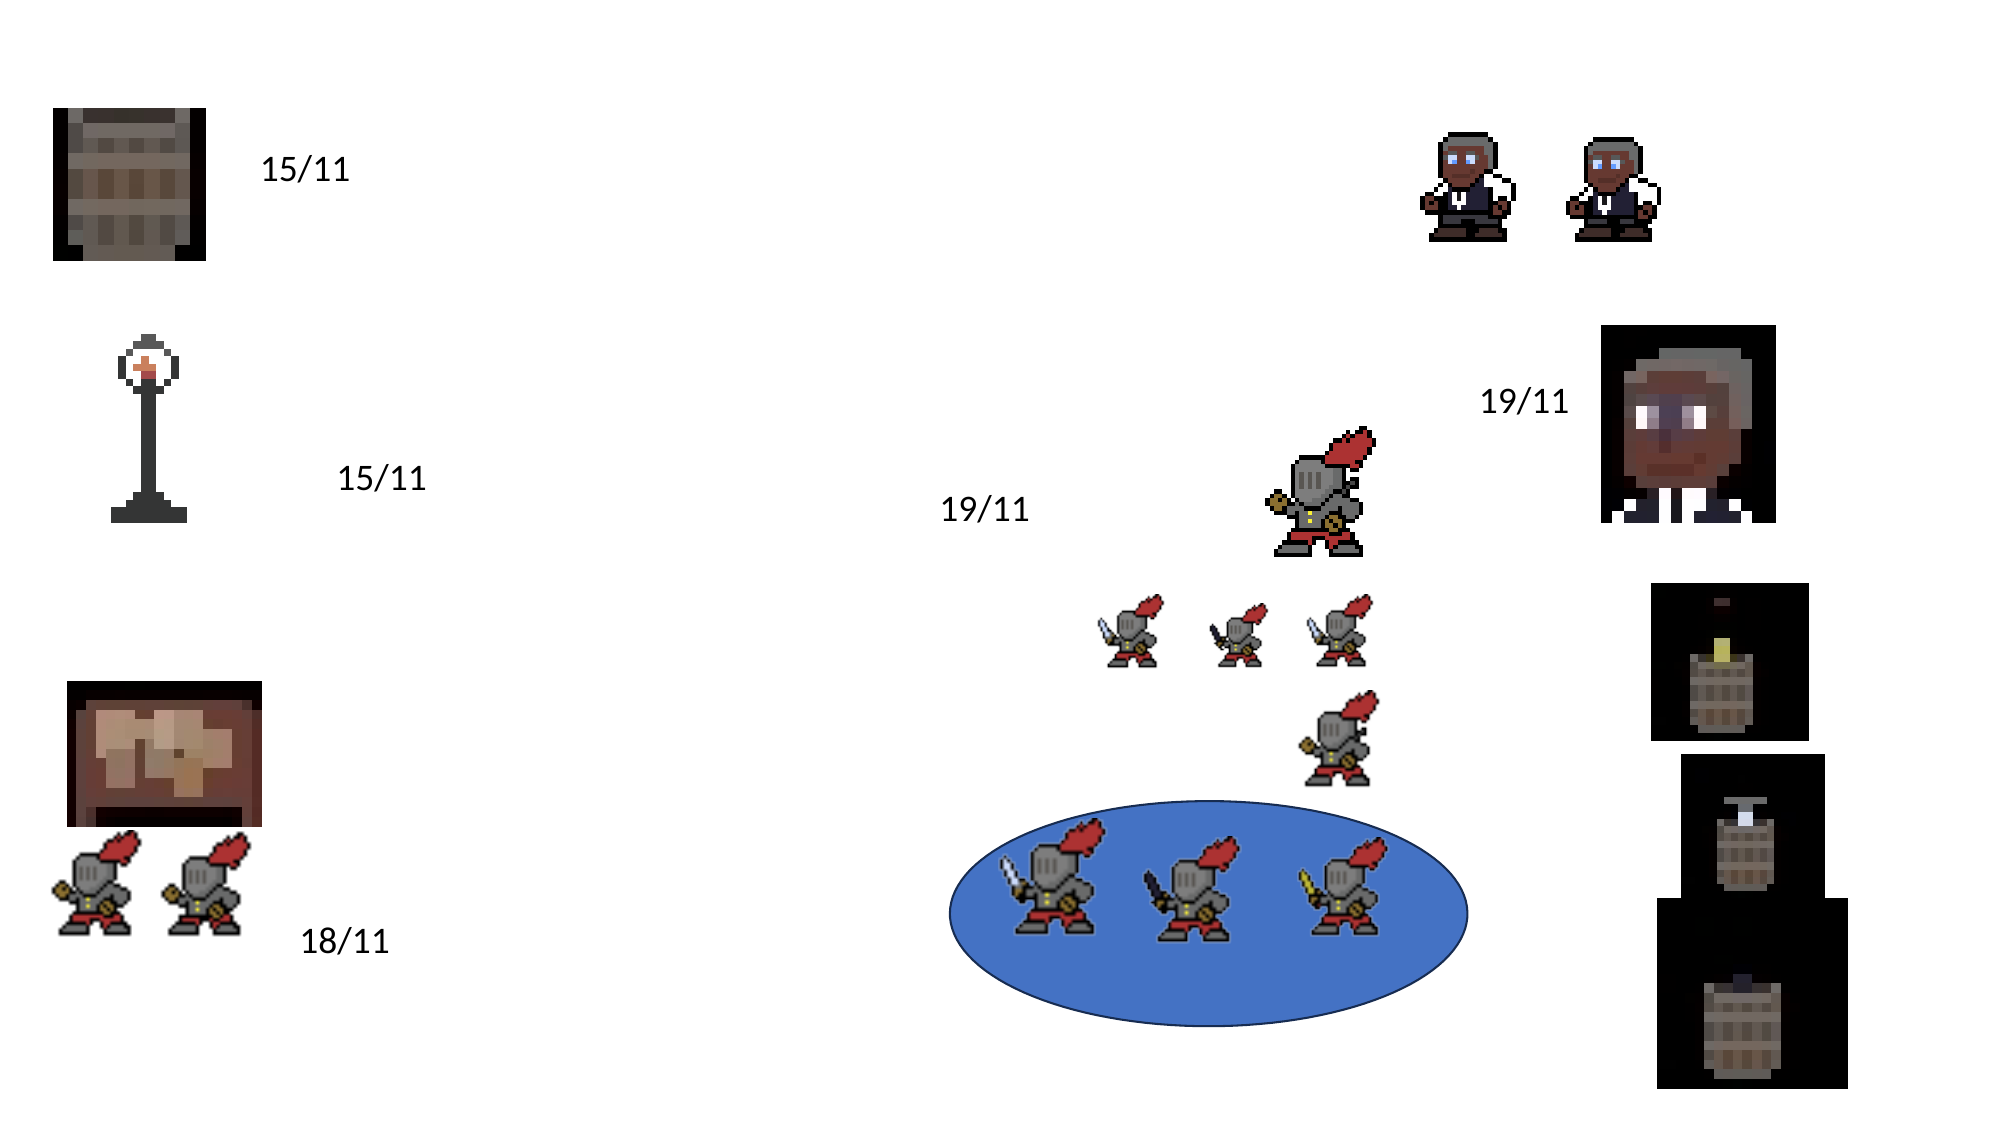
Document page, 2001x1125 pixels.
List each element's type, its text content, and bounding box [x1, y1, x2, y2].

picture [111, 334, 187, 523]
picture [43, 830, 262, 940]
text_box [949, 801, 1468, 1027]
picture [997, 818, 1119, 940]
picture [1305, 594, 1381, 670]
text_box 15/11 [244, 136, 590, 198]
text_box 18/11 [284, 908, 459, 969]
picture [1253, 426, 1389, 562]
picture [1208, 603, 1275, 670]
text_box 19/11 [1463, 368, 1602, 430]
picture [1398, 101, 1689, 247]
picture [67, 681, 262, 827]
picture [1096, 594, 1172, 671]
picture [1657, 754, 1848, 1089]
picture [1651, 583, 1809, 742]
picture [53, 108, 206, 261]
picture [1296, 837, 1399, 940]
text_box 15/11 [321, 445, 1253, 507]
text_box 19/11 [924, 476, 1076, 537]
picture [1290, 690, 1390, 791]
picture [1141, 836, 1252, 947]
picture [1601, 325, 1776, 523]
